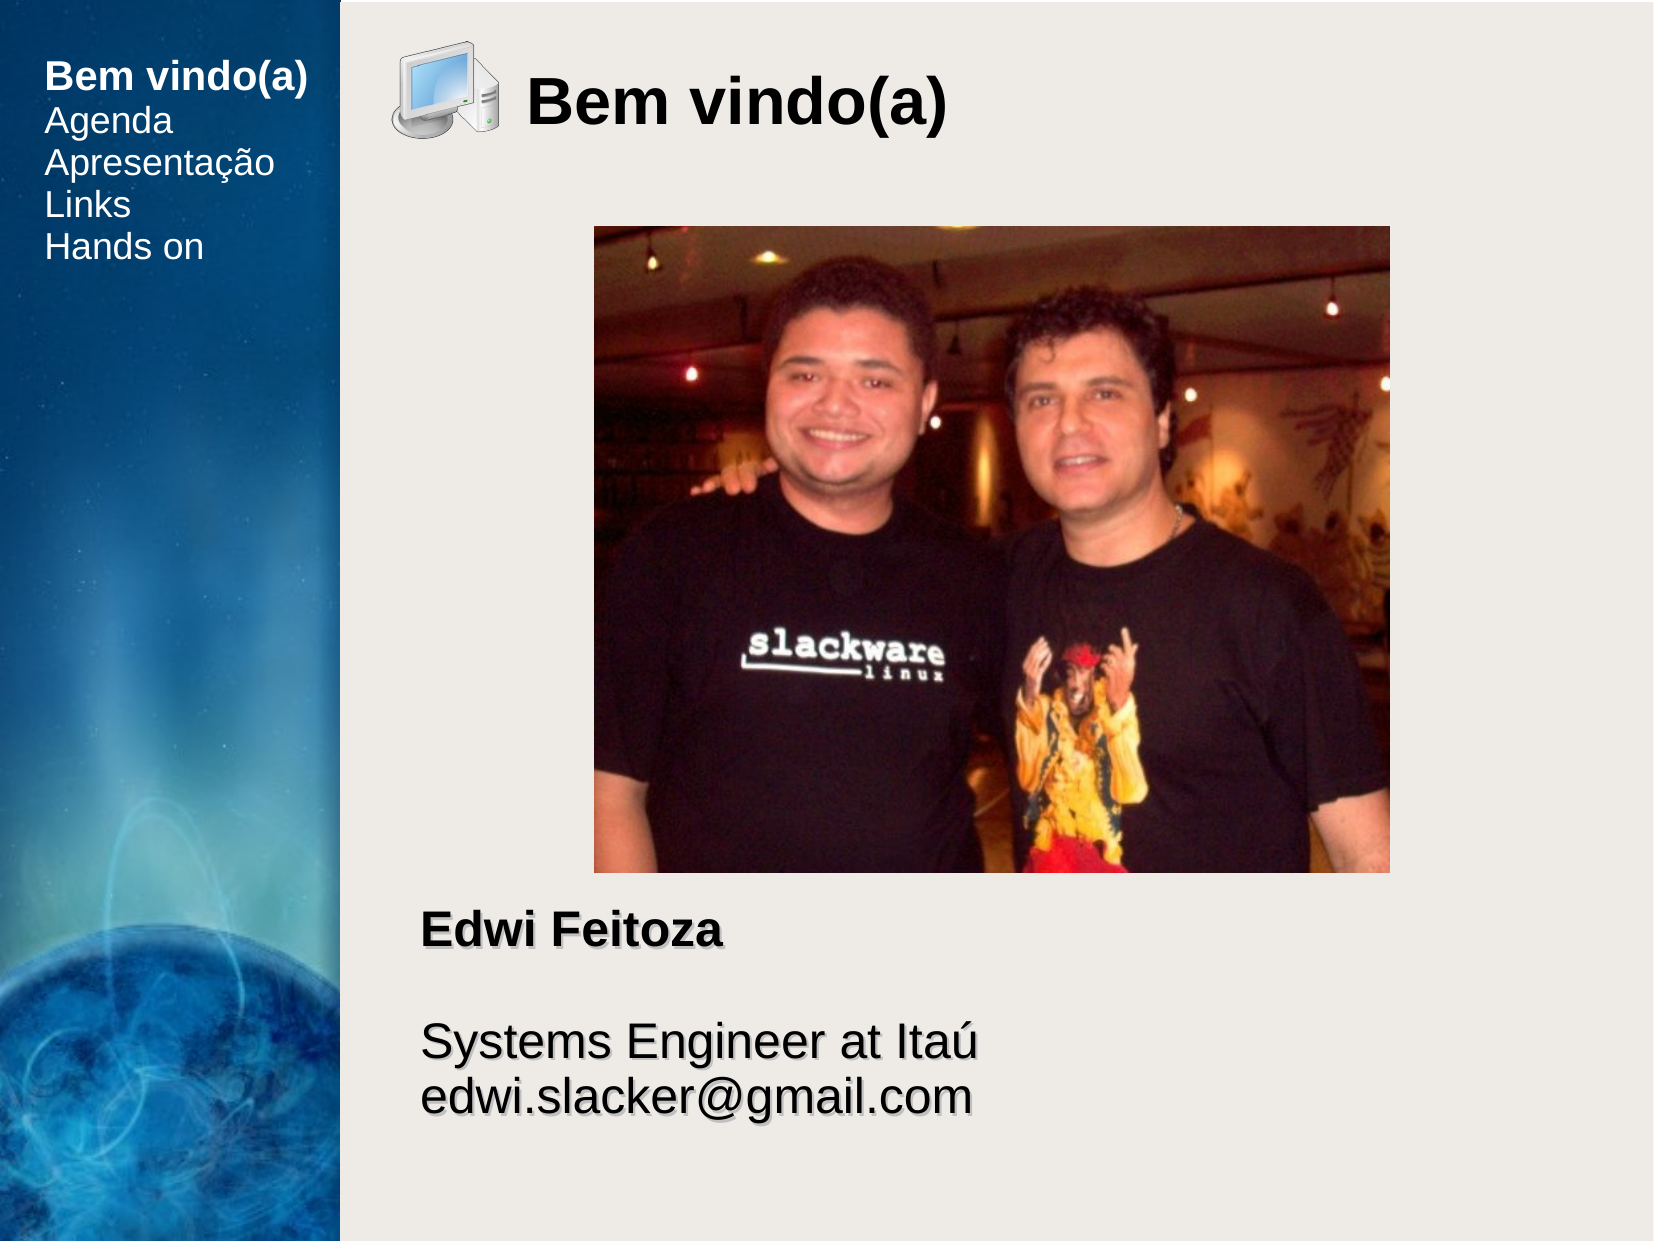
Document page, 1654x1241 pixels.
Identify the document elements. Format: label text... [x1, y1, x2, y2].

text_box Edwi Feitoza Systems Engineer at Itaú edwi.slacker@gmail.com [405, 894, 1622, 1135]
text_box Bem vindo(a) [511, 56, 1316, 147]
picture [0, 0, 1654, 1241]
text_box Bem vindo(a) Agenda Apresentação Links Hands on [29, 45, 327, 318]
